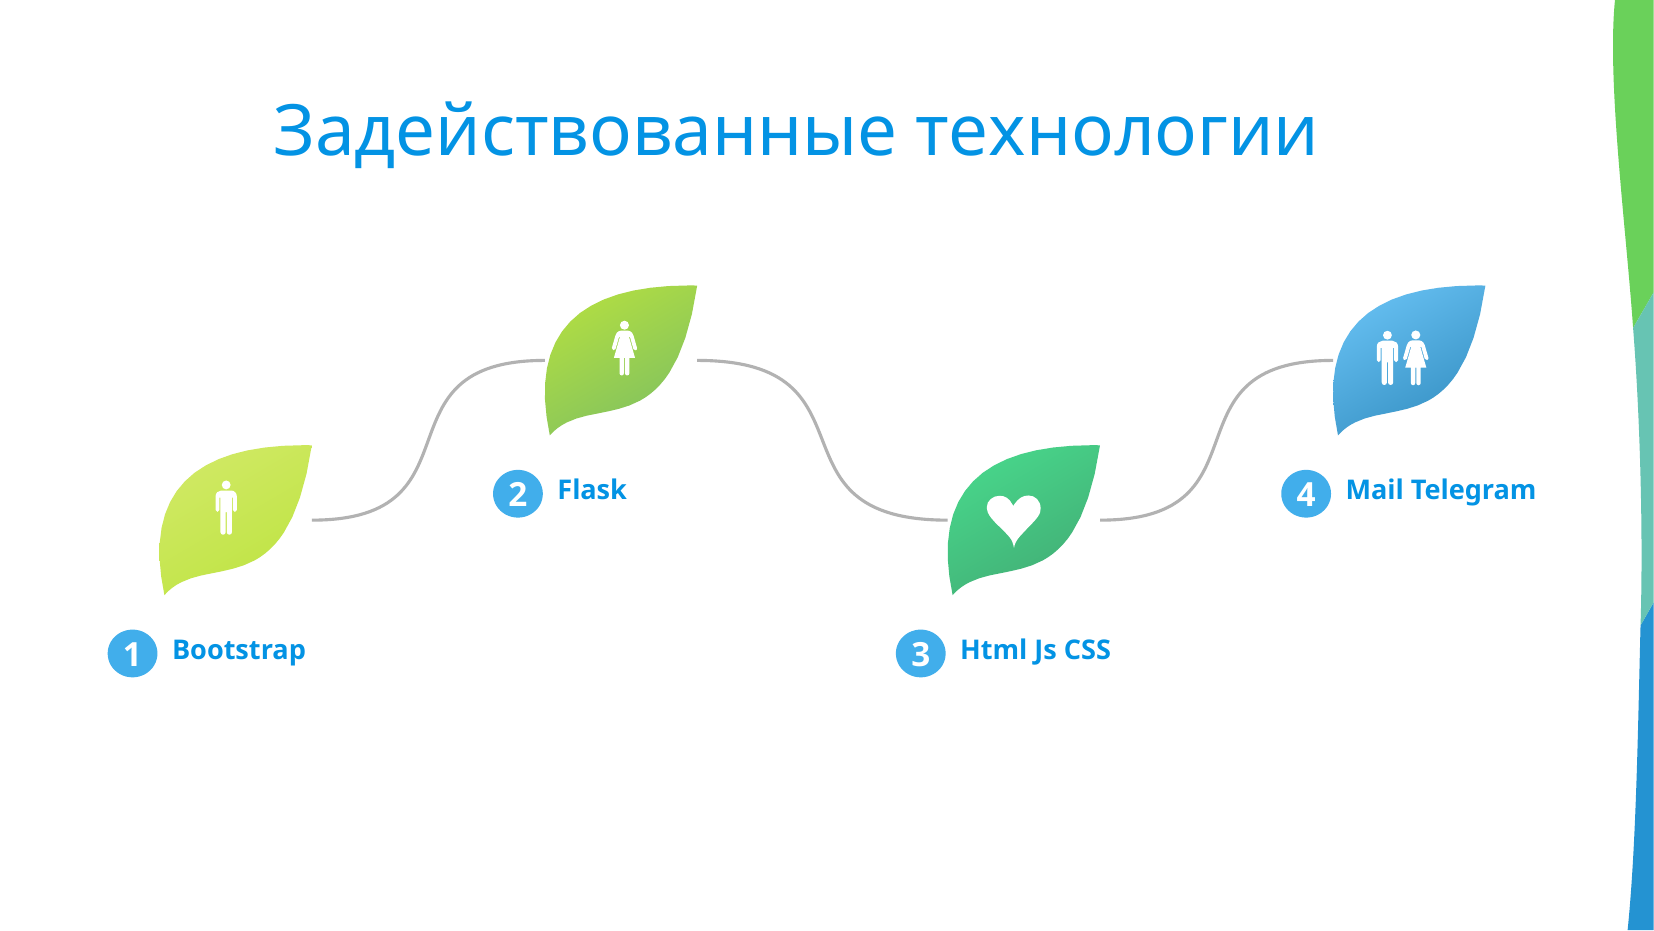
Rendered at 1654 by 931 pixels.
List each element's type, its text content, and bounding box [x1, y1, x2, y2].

text_box Flask [542, 465, 773, 513]
text_box Html Js CSS [945, 625, 1175, 673]
text_box Mail Telegram [1330, 465, 1561, 513]
text_box [159, 445, 312, 596]
text_box 1 [107, 629, 158, 678]
text_box 3 [895, 629, 946, 678]
text_box Задействованные технологии [0, 77, 1625, 178]
text_box [1333, 285, 1486, 436]
text_box Bootstrap [157, 625, 387, 673]
text_box [947, 445, 1101, 596]
text_box [544, 285, 698, 436]
text_box 2 [493, 469, 543, 518]
text_box 4 [1281, 469, 1332, 518]
